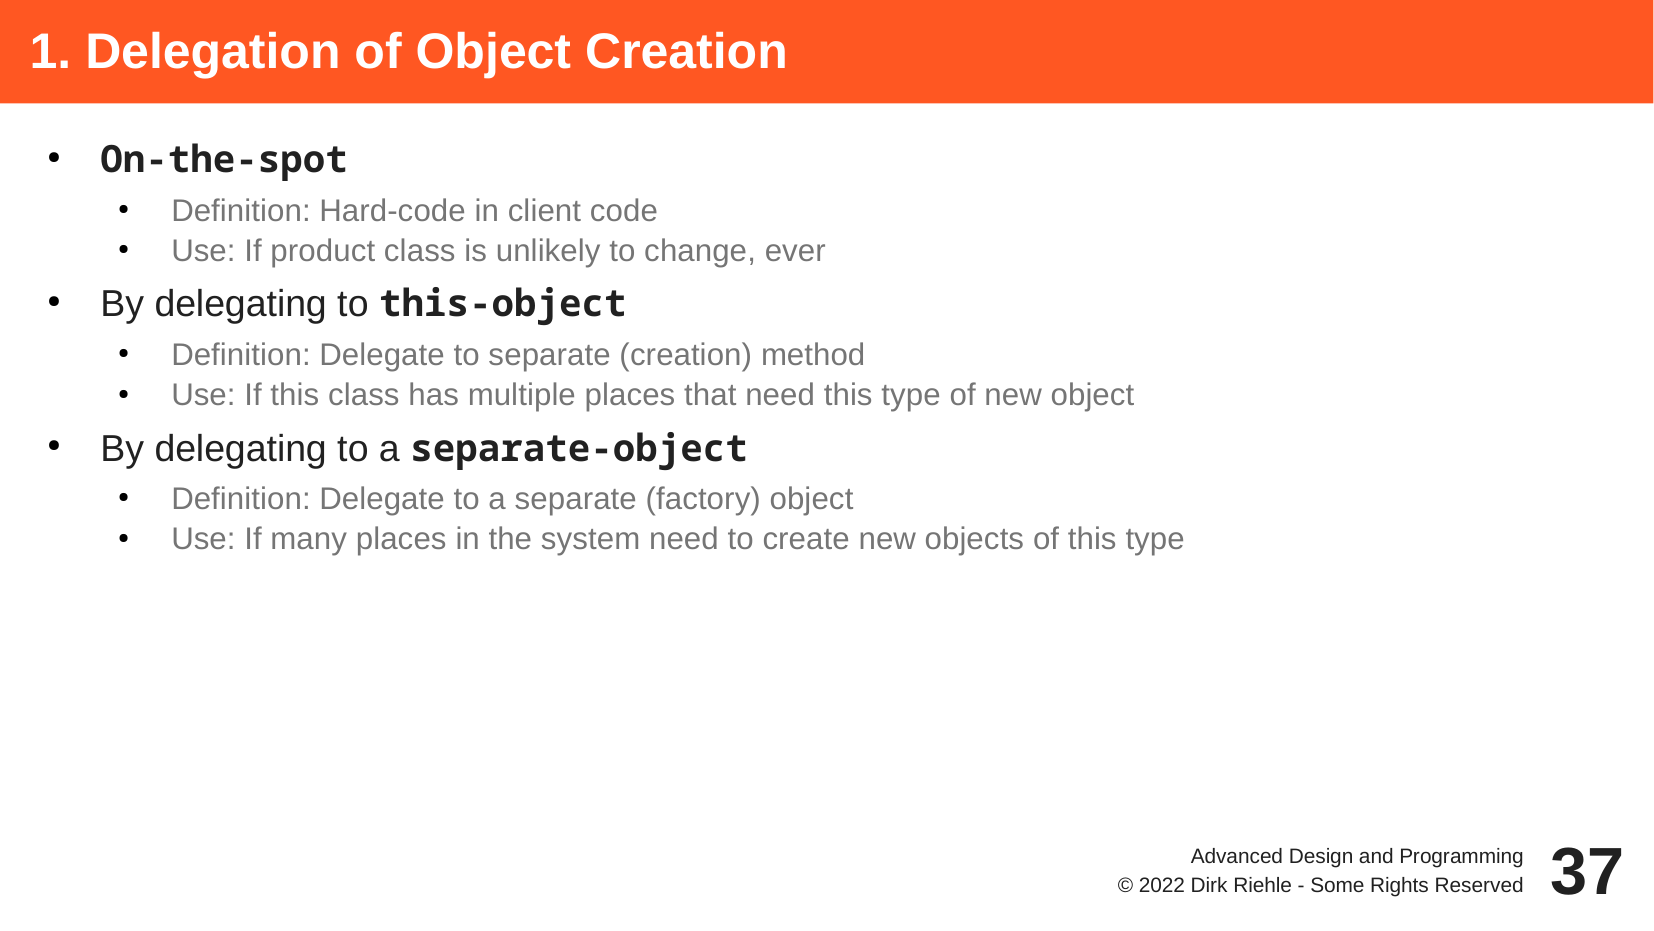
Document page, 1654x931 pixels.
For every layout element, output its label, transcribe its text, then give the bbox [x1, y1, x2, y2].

list On-the-spot Definition: Hard-code in client code Use: If product class is unlikely to change, ever By delegating to this-object Definition: Delegate to separate (creation) method Use: If this class has multiple places that need this type of new object By delegating to a separate-object Definition: Delegate to a separate (factory) object Use: If many places in the system need to create new objects of this type [29, 132, 1625, 813]
title 1. Delegation of Object Creation [0, 0, 1654, 104]
